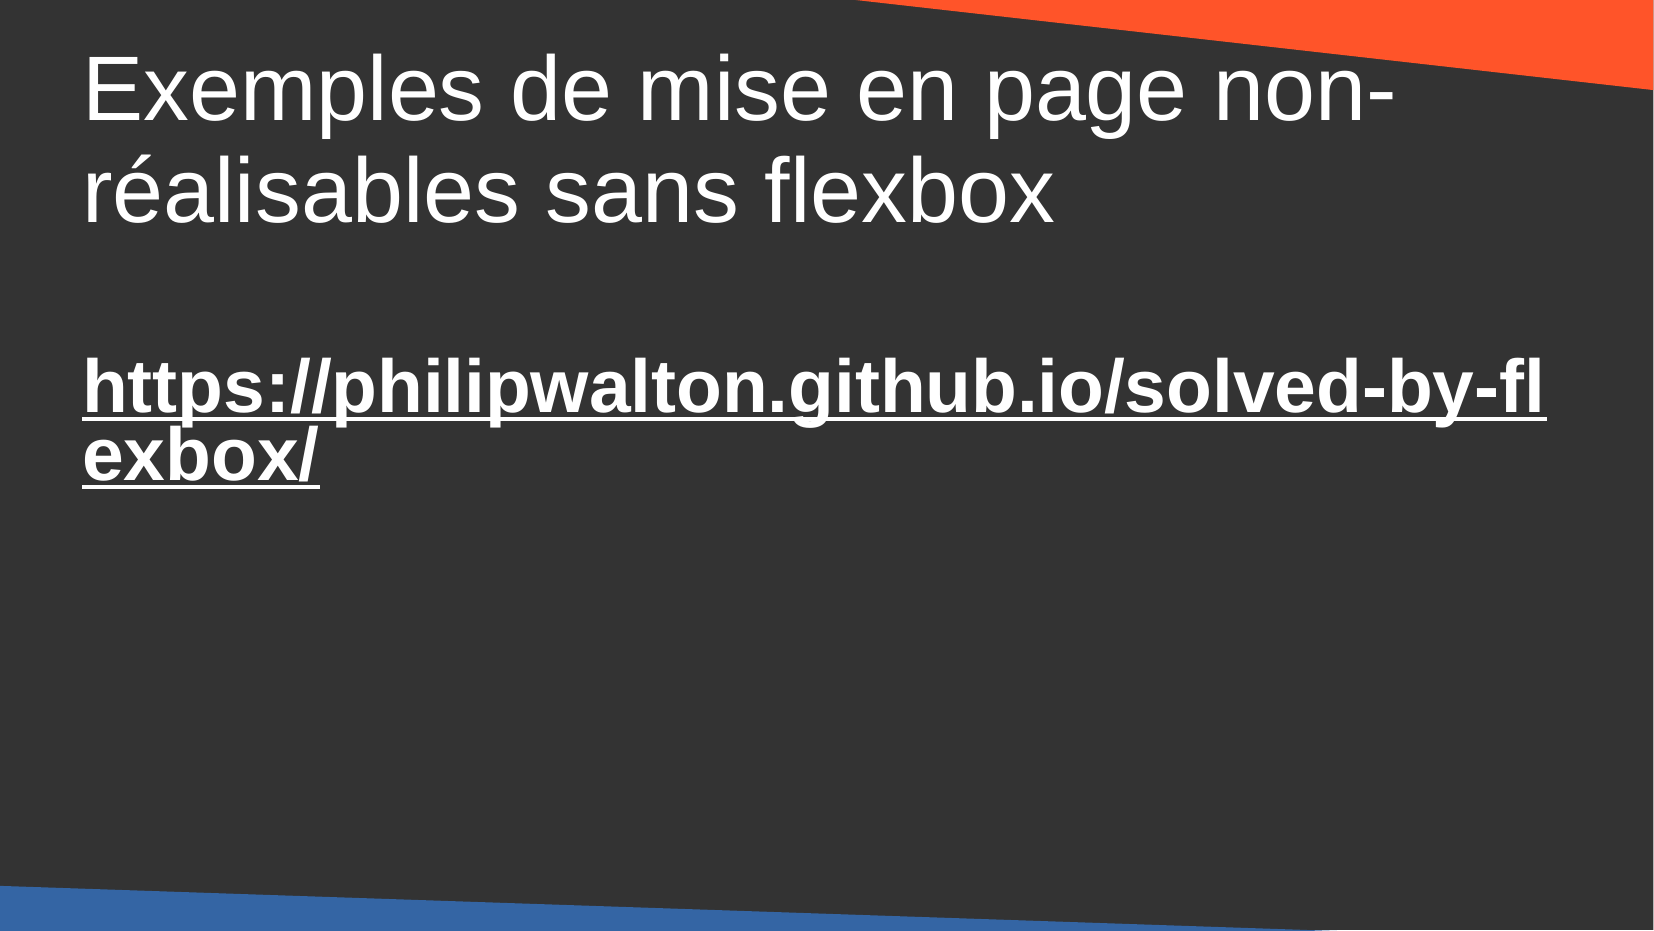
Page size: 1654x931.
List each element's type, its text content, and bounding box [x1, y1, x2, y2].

text_box [855, 0, 1654, 91]
text_box [0, 885, 1337, 931]
title Exemples de mise en page non-réalisables sans flexbox https://philipwalton.github.io/solved-by-flexbox/ [82, 37, 1571, 662]
